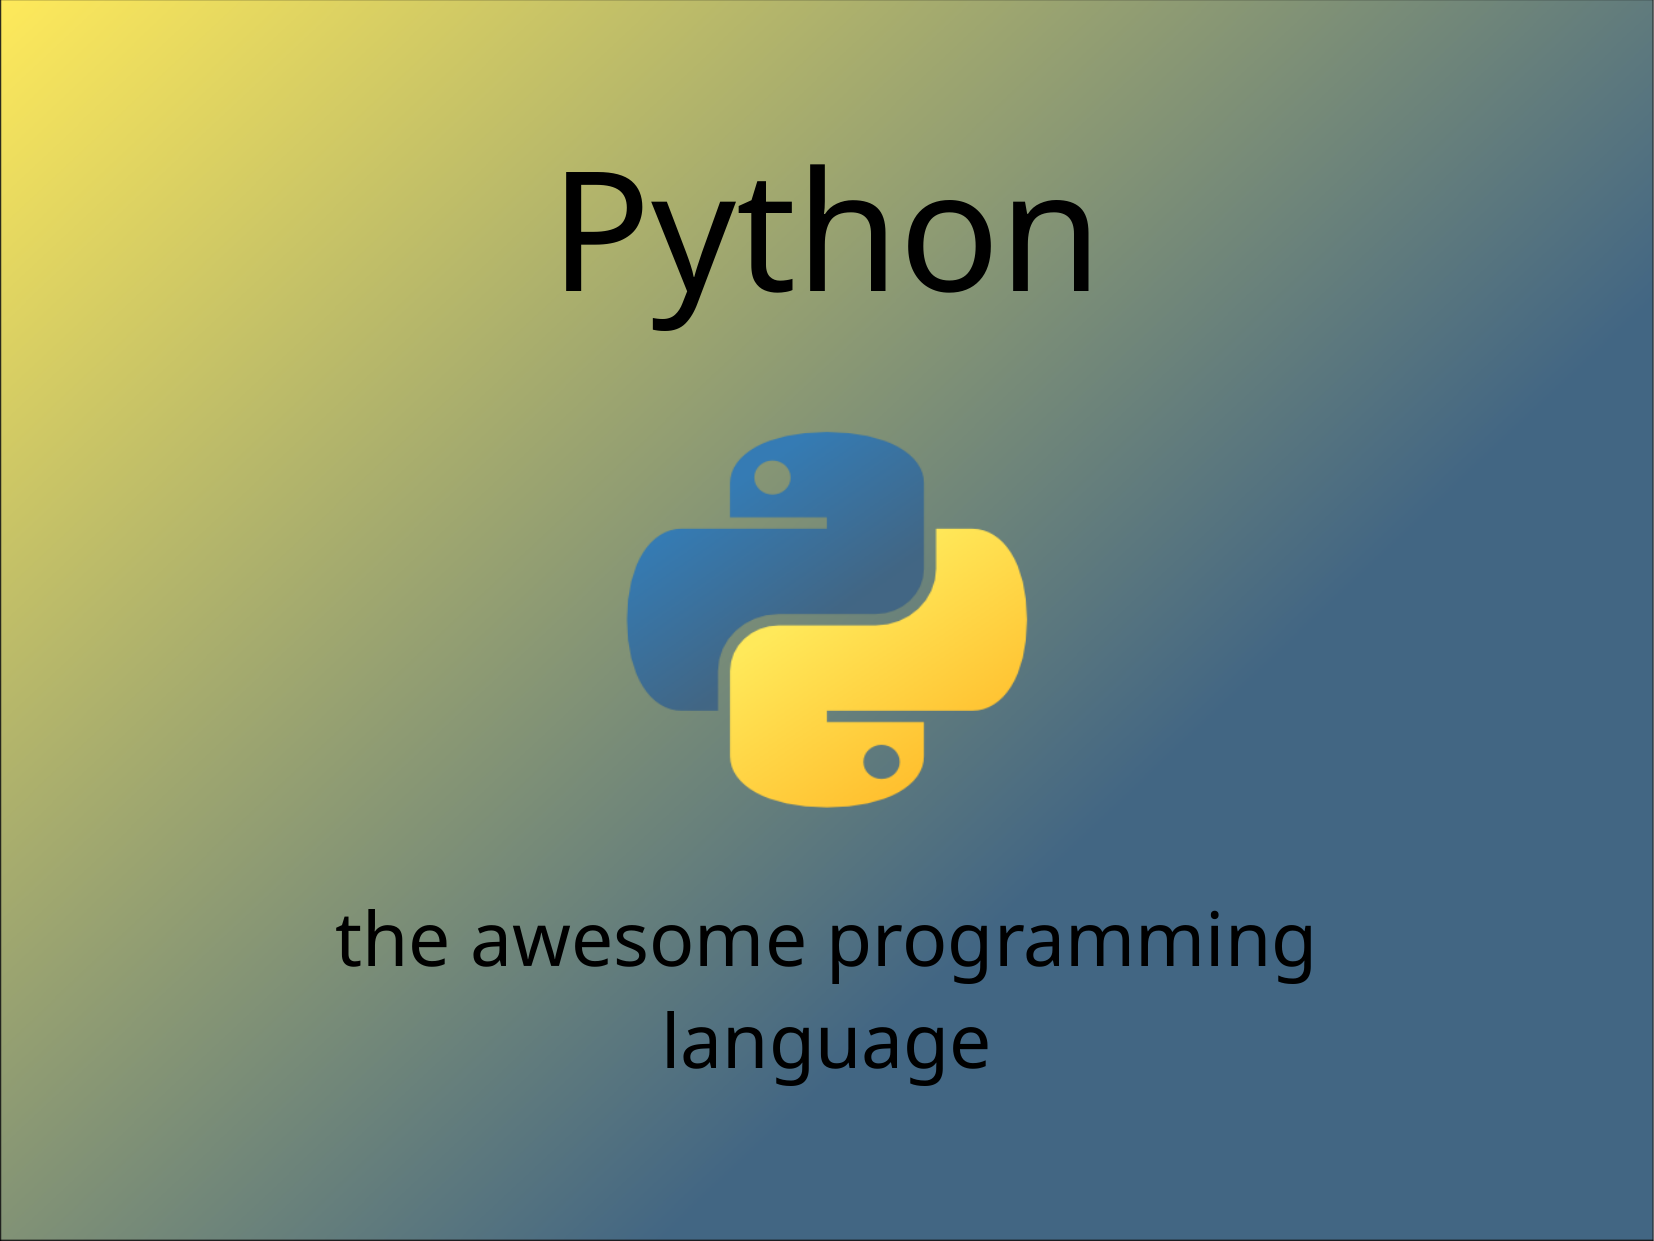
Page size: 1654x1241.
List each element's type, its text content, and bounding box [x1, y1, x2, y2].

title Python [82, 122, 1571, 331]
subtitle the awesome programming language [184, 945, 1469, 1033]
picture [0, 0, 1654, 1241]
